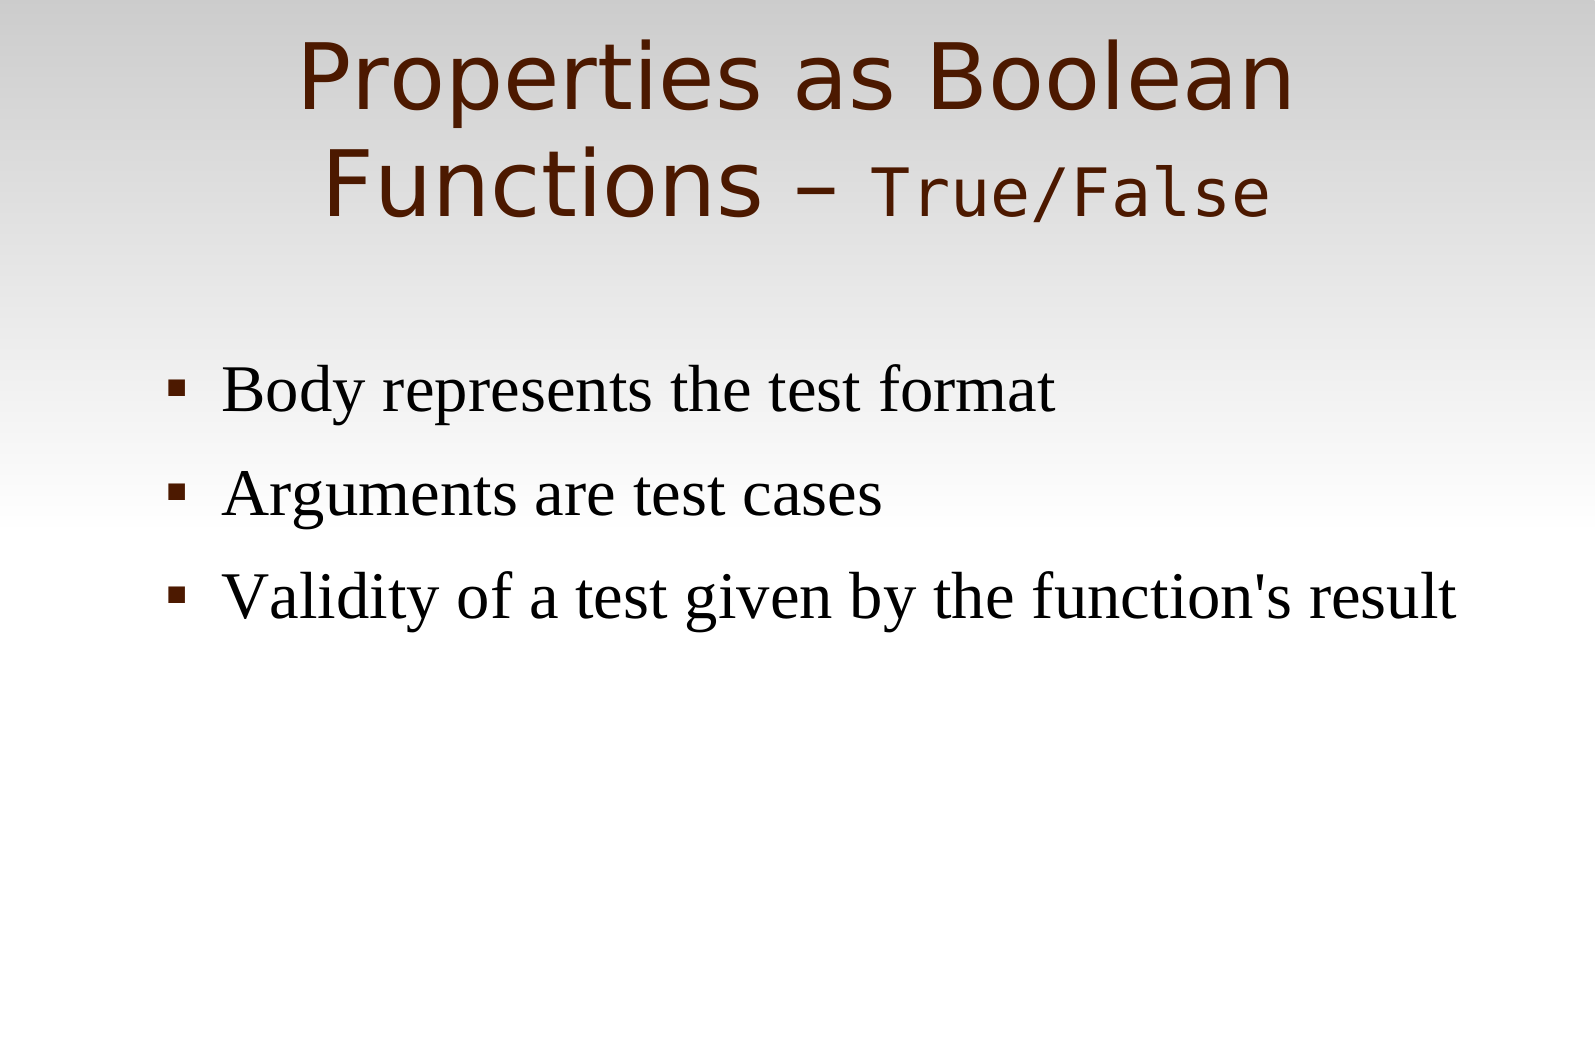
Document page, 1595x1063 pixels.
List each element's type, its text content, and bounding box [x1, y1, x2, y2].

title Properties as Boolean Functions – True/False [79, 24, 1515, 239]
list Body represents the test format Arguments are test cases Validity of a test given by the function's result [79, 248, 1515, 951]
